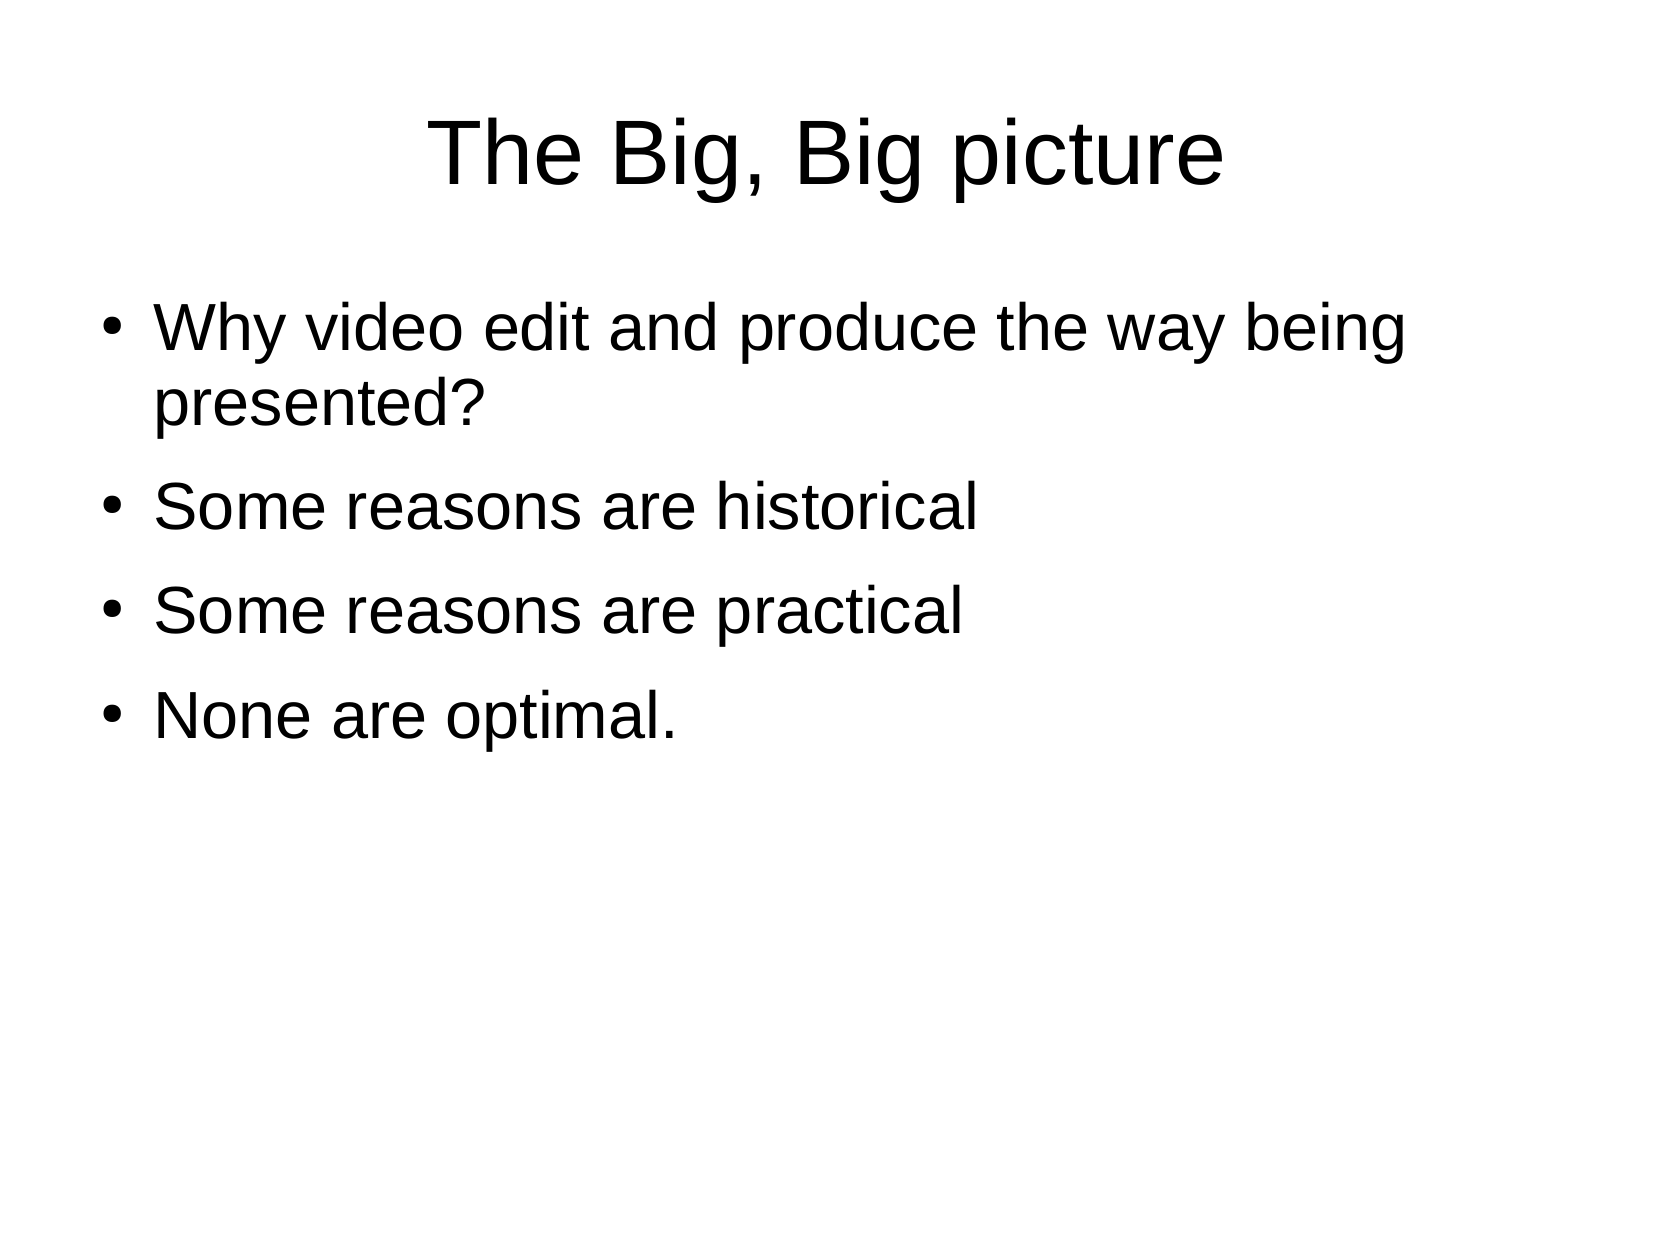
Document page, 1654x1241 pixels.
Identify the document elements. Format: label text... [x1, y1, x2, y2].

list Why video edit and produce the way being presented? Some reasons are historical Some reasons are practical None are optimal. [82, 290, 1571, 1109]
title The Big, Big picture [82, 49, 1571, 257]
